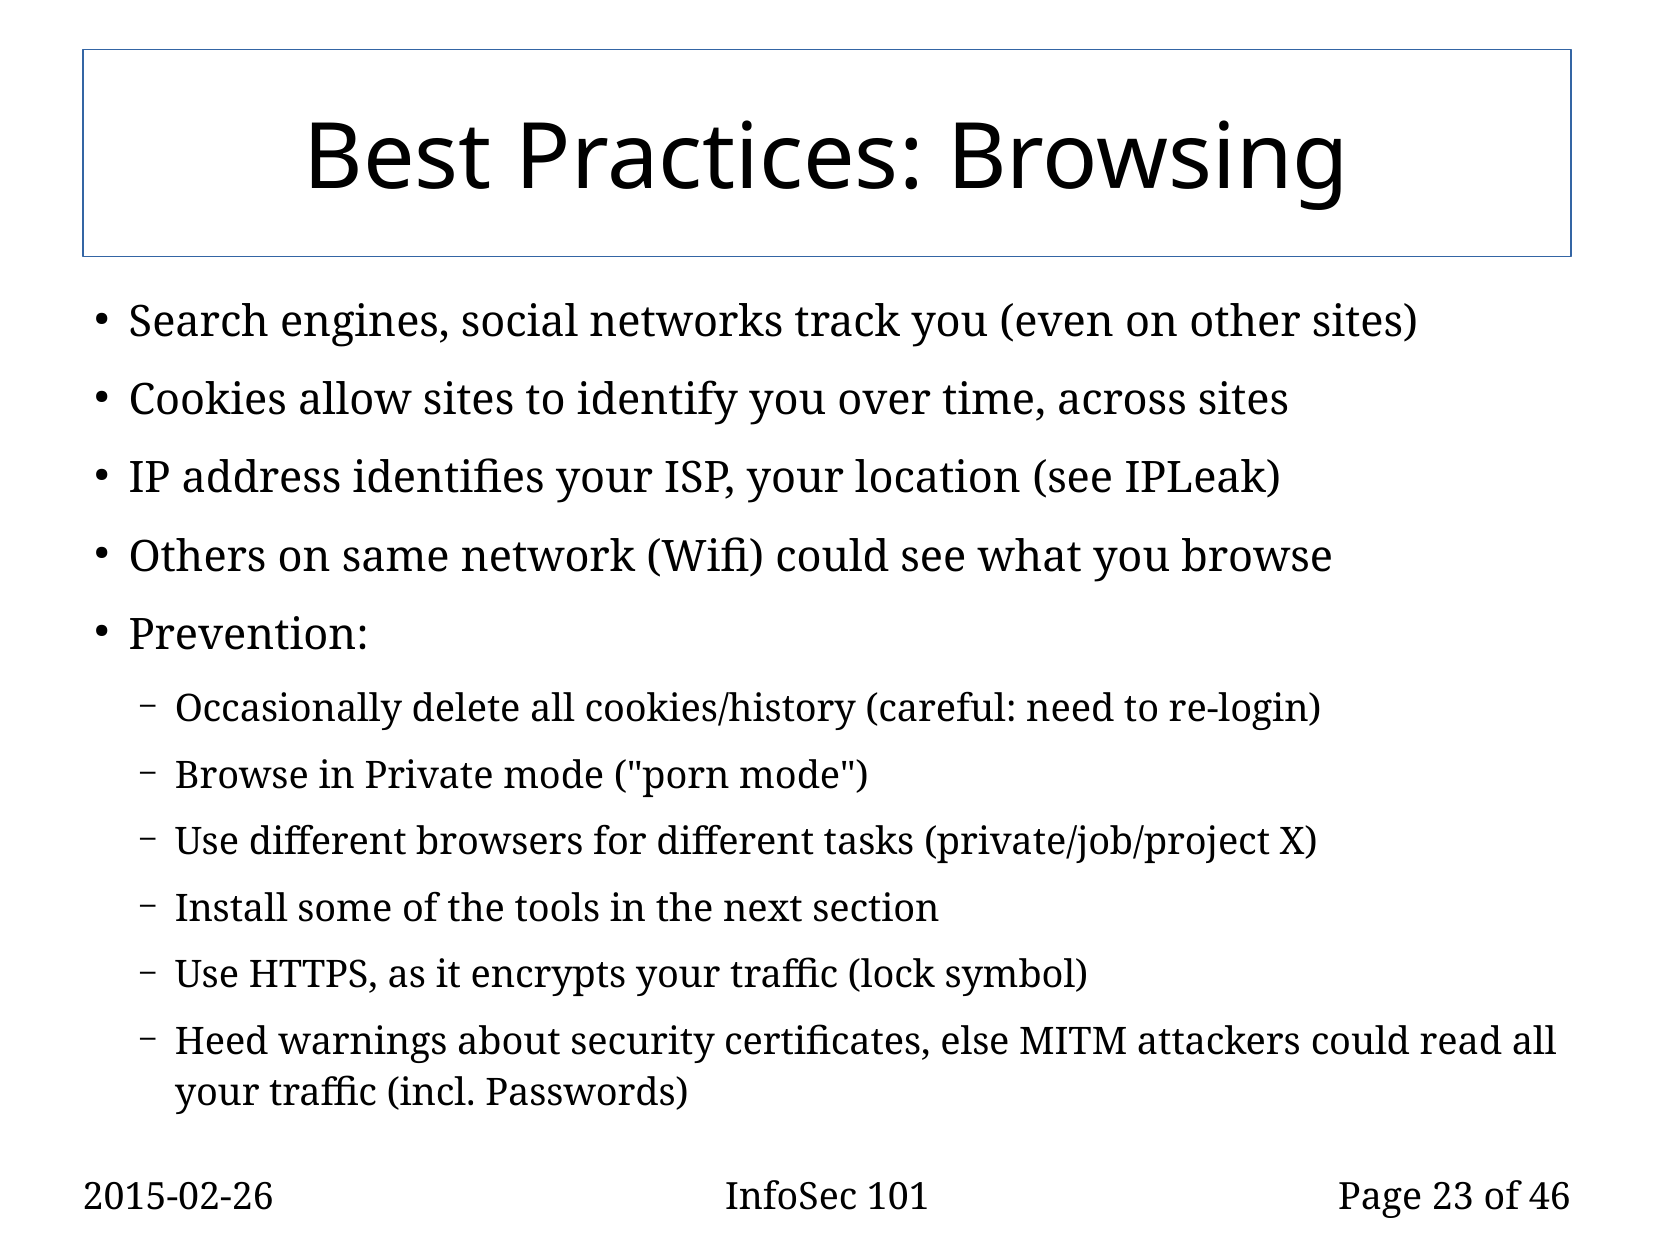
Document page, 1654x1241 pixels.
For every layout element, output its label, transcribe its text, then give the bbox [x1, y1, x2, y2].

list Search engines, social networks track you (even on other sites) Cookies allow sites to identify you over time, across sites IP address identifies your ISP, your location (see IPLeak) Others on same network (Wifi) could see what you browse Prevention: Occasionally delete all cookies/history (careful: need to re-login) Browse in Private mode ("porn mode") Use different browsers for different tasks (private/job/project X) Install some of the tools in the next section Use HTTPS, as it encrypts your traffic (lock symbol) Heed warnings about security certificates, else MITM attackers could read all your traffic (incl. Passwords) [82, 290, 1571, 1126]
title Best Practices: Browsing [82, 49, 1571, 257]
